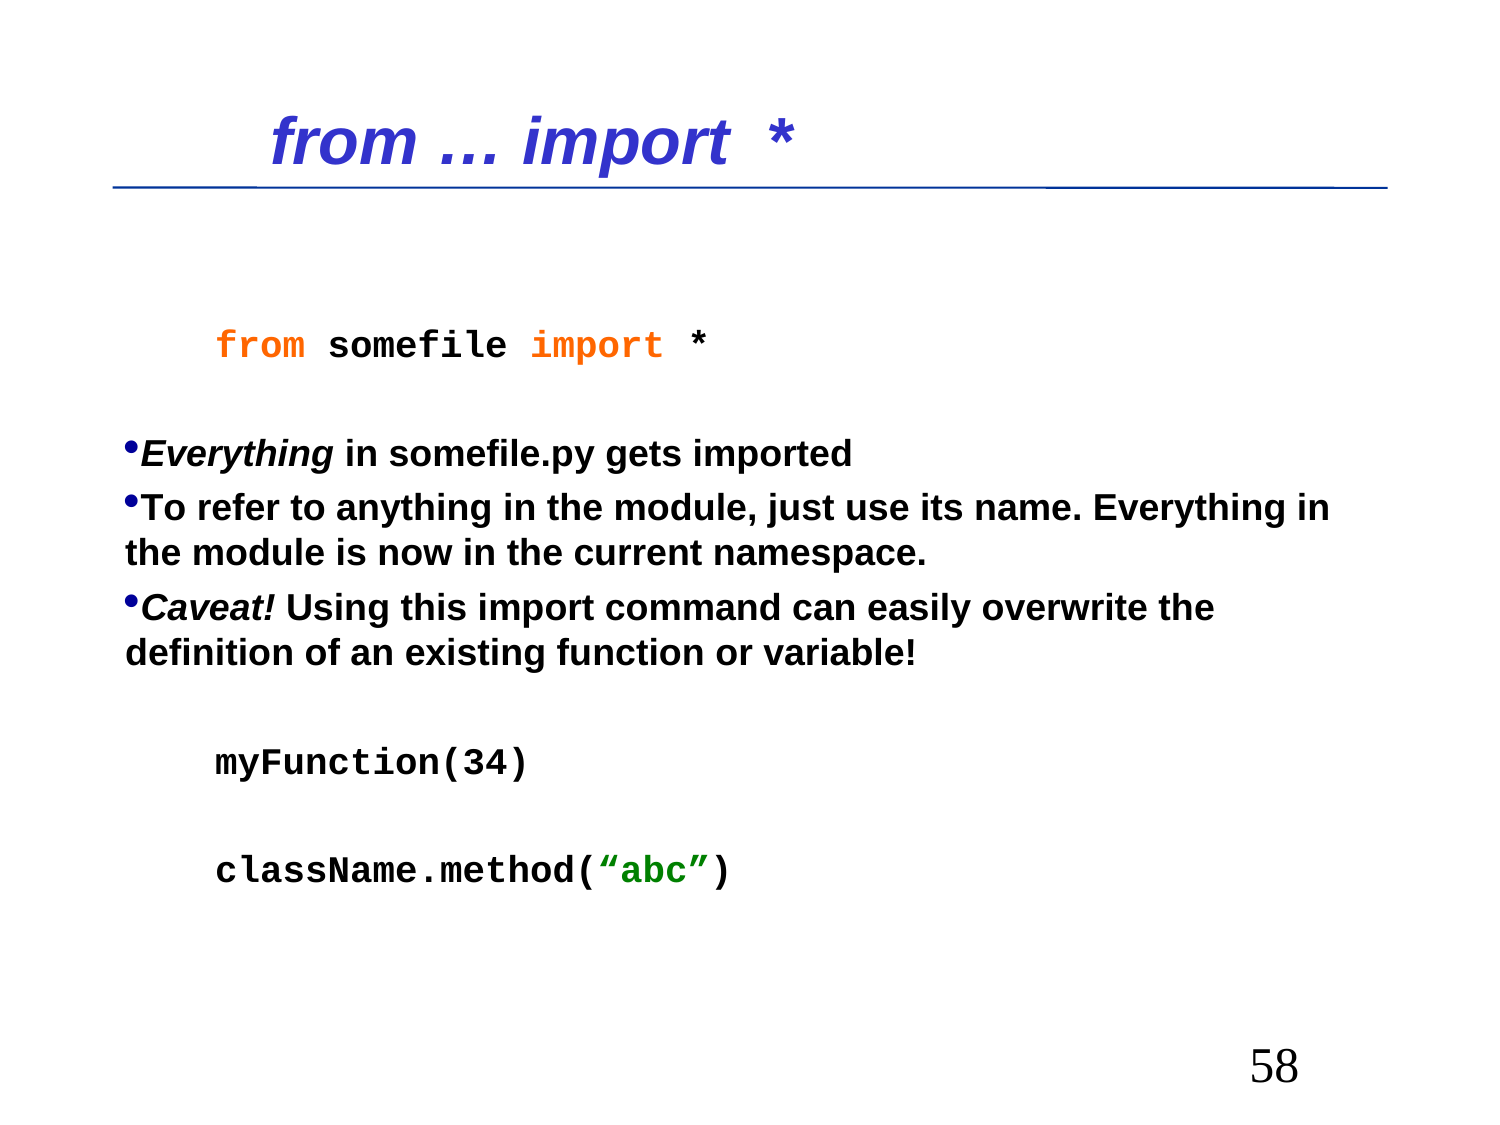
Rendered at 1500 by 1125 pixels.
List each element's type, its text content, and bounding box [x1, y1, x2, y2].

text_box <number> [1074, 994, 1387, 1125]
list from somefile import * Everything in somefile.py gets imported To refer to anything in the module, just use its name. Everything in the module is now in the current namespace. Caveat! Using this import command can easily overwrite the definition of an existing function or variable! myFunction(34) className.method(“abc”) [110, 312, 1391, 953]
title from … import * [112, 89, 1388, 185]
